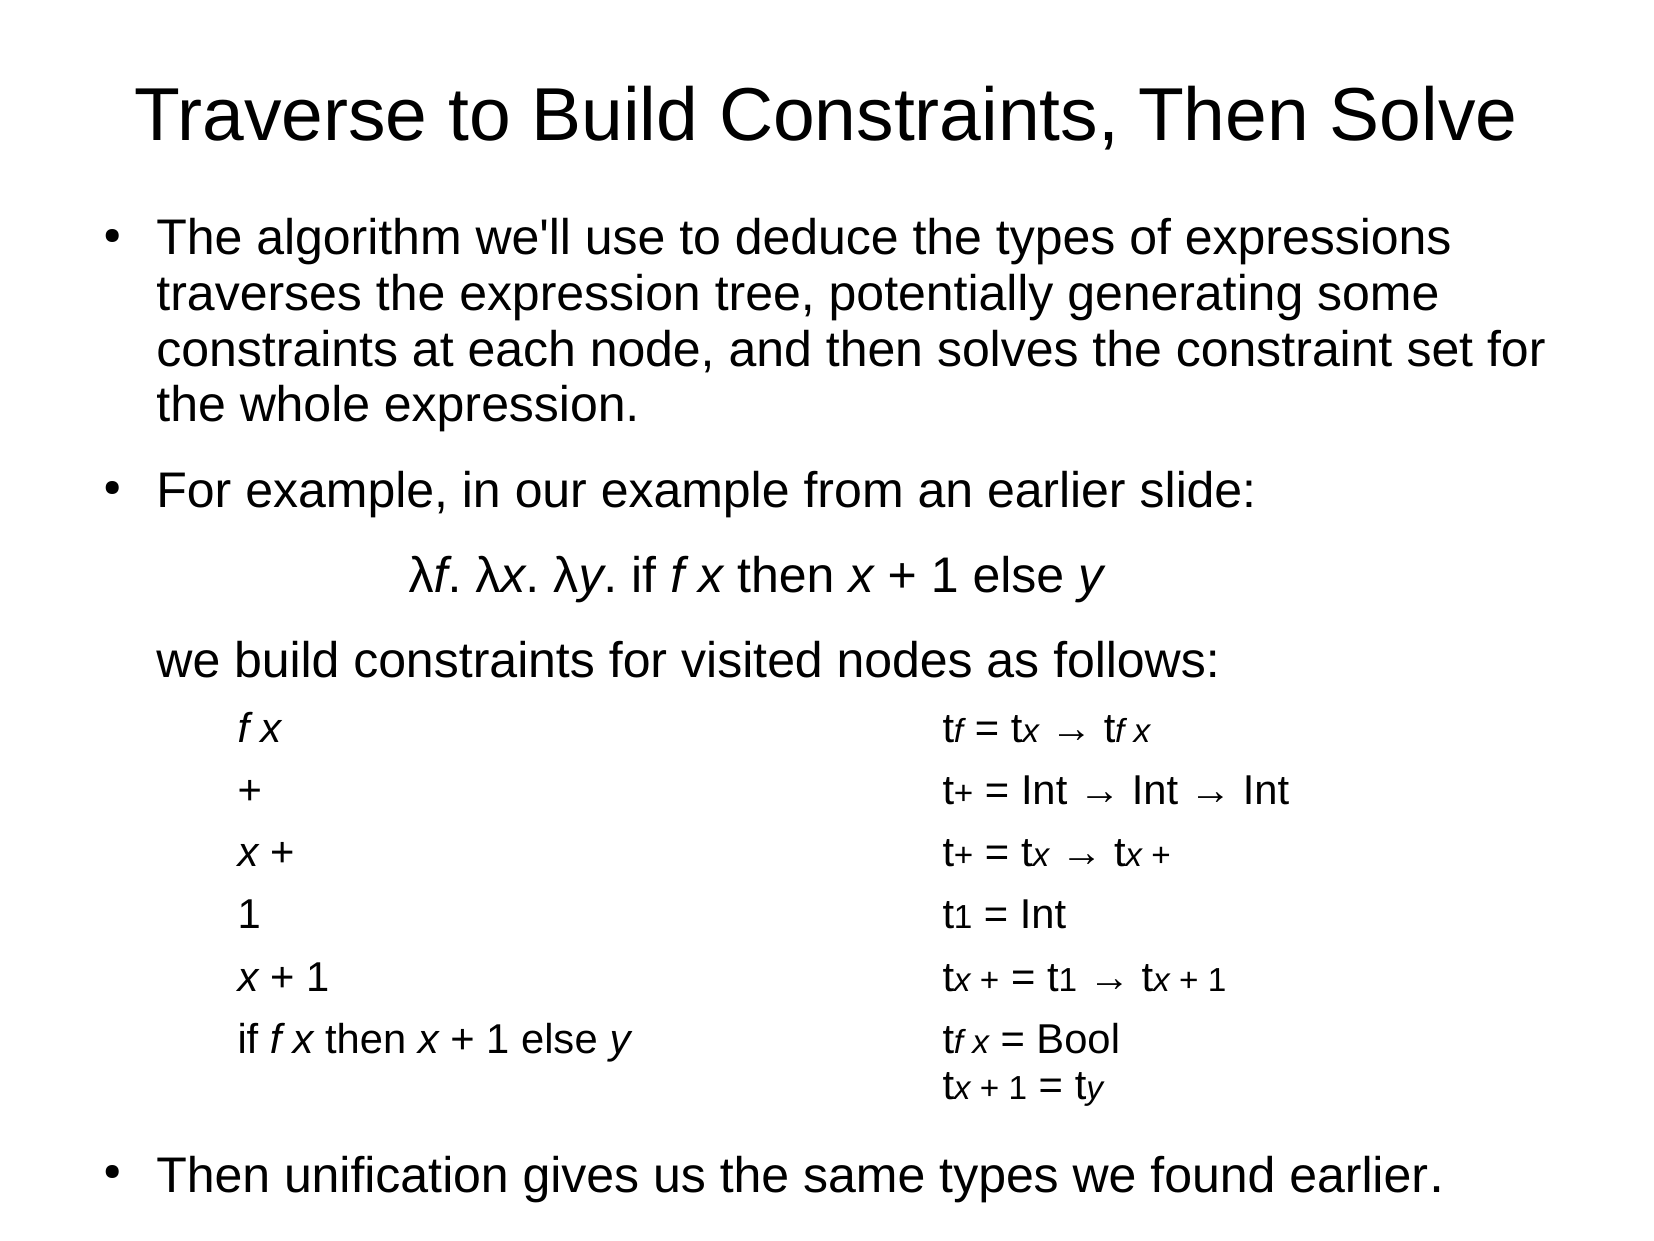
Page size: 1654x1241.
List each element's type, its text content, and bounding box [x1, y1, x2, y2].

table_cell + [224, 760, 928, 821]
table_cell tx + = t1 → tx + 1 [929, 947, 1633, 1008]
table_cell tf x = Bool tx + 1 = ty [929, 1009, 1633, 1117]
table_cell t1 = Int [929, 884, 1633, 946]
title Traverse to Build Constraints, Then Solve [82, 49, 1571, 181]
table_header f x [224, 698, 928, 759]
table_cell if f x then x + 1 else y [224, 1009, 928, 1117]
table_cell t+ = tx → tx + [929, 822, 1633, 883]
table_cell x + 1 [224, 947, 928, 1008]
list The algorithm we'll use to deduce the types of expressions traverses the expression tree, potentially generating some constraints at each node, and then solves the constraint set for the whole expression. For example, in our example from an earlier slide: λf. λx. λy. if f x then x + 1 else y we build constraints for visited nodes as follows: Then unification gives us the same types we found earlier. [85, 209, 1574, 1205]
table_cell x + [224, 822, 928, 883]
table_cell t+ = Int → Int → Int [929, 760, 1633, 821]
table_header tf = tx → tf x [929, 698, 1633, 759]
table_cell 1 [224, 884, 928, 946]
